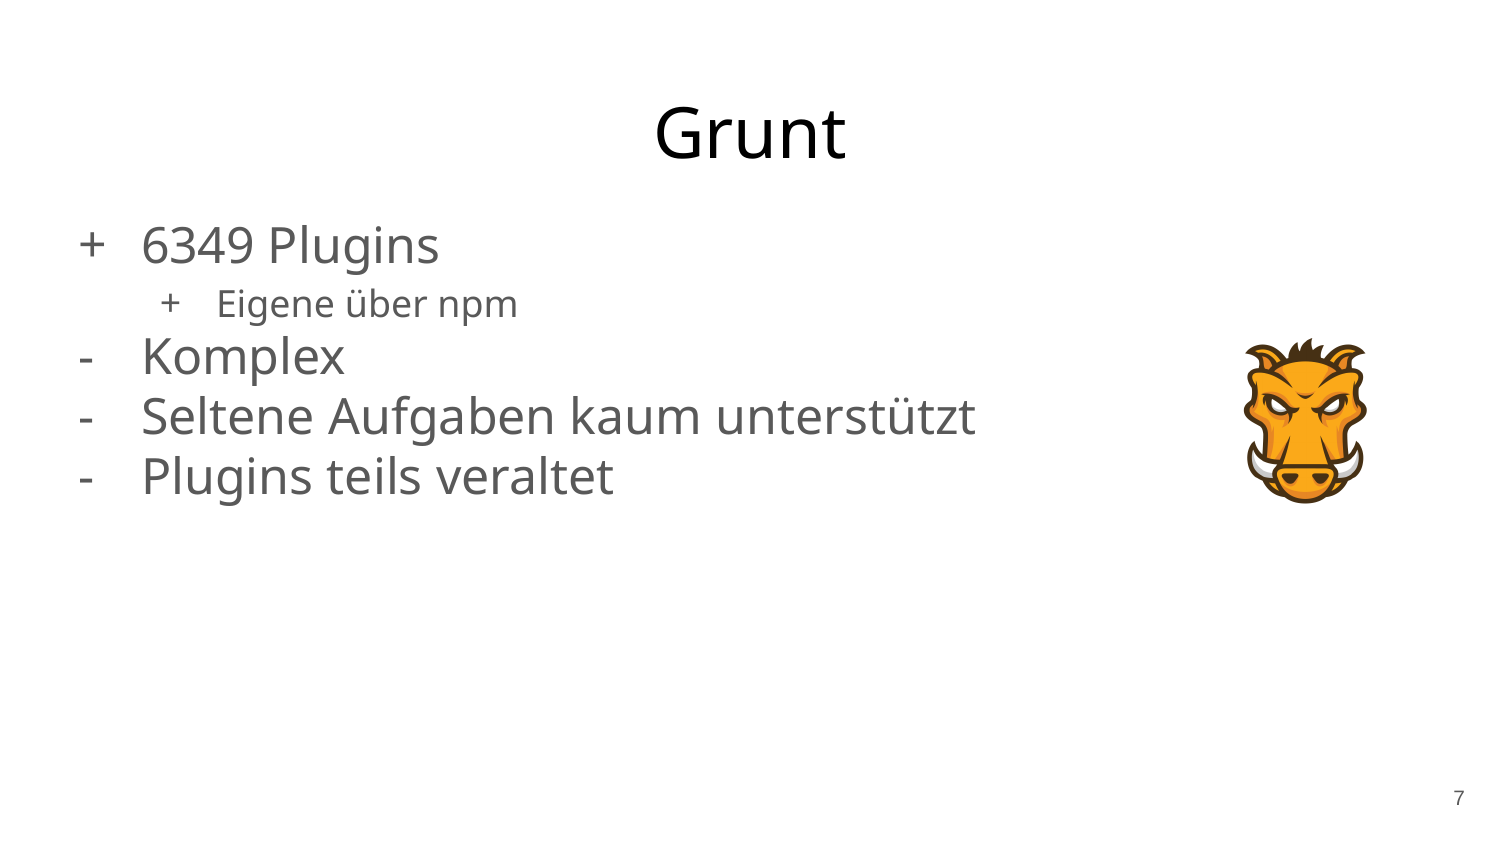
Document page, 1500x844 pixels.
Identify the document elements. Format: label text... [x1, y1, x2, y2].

picture [1239, 338, 1373, 508]
list 6349 Plugins Eigene über npm Komplex Seltene Aufgaben kaum unterstützt Plugins teils veraltet [51, 189, 1449, 750]
title Grunt [51, 72, 1449, 167]
slide_number <number> [1389, 764, 1480, 830]
